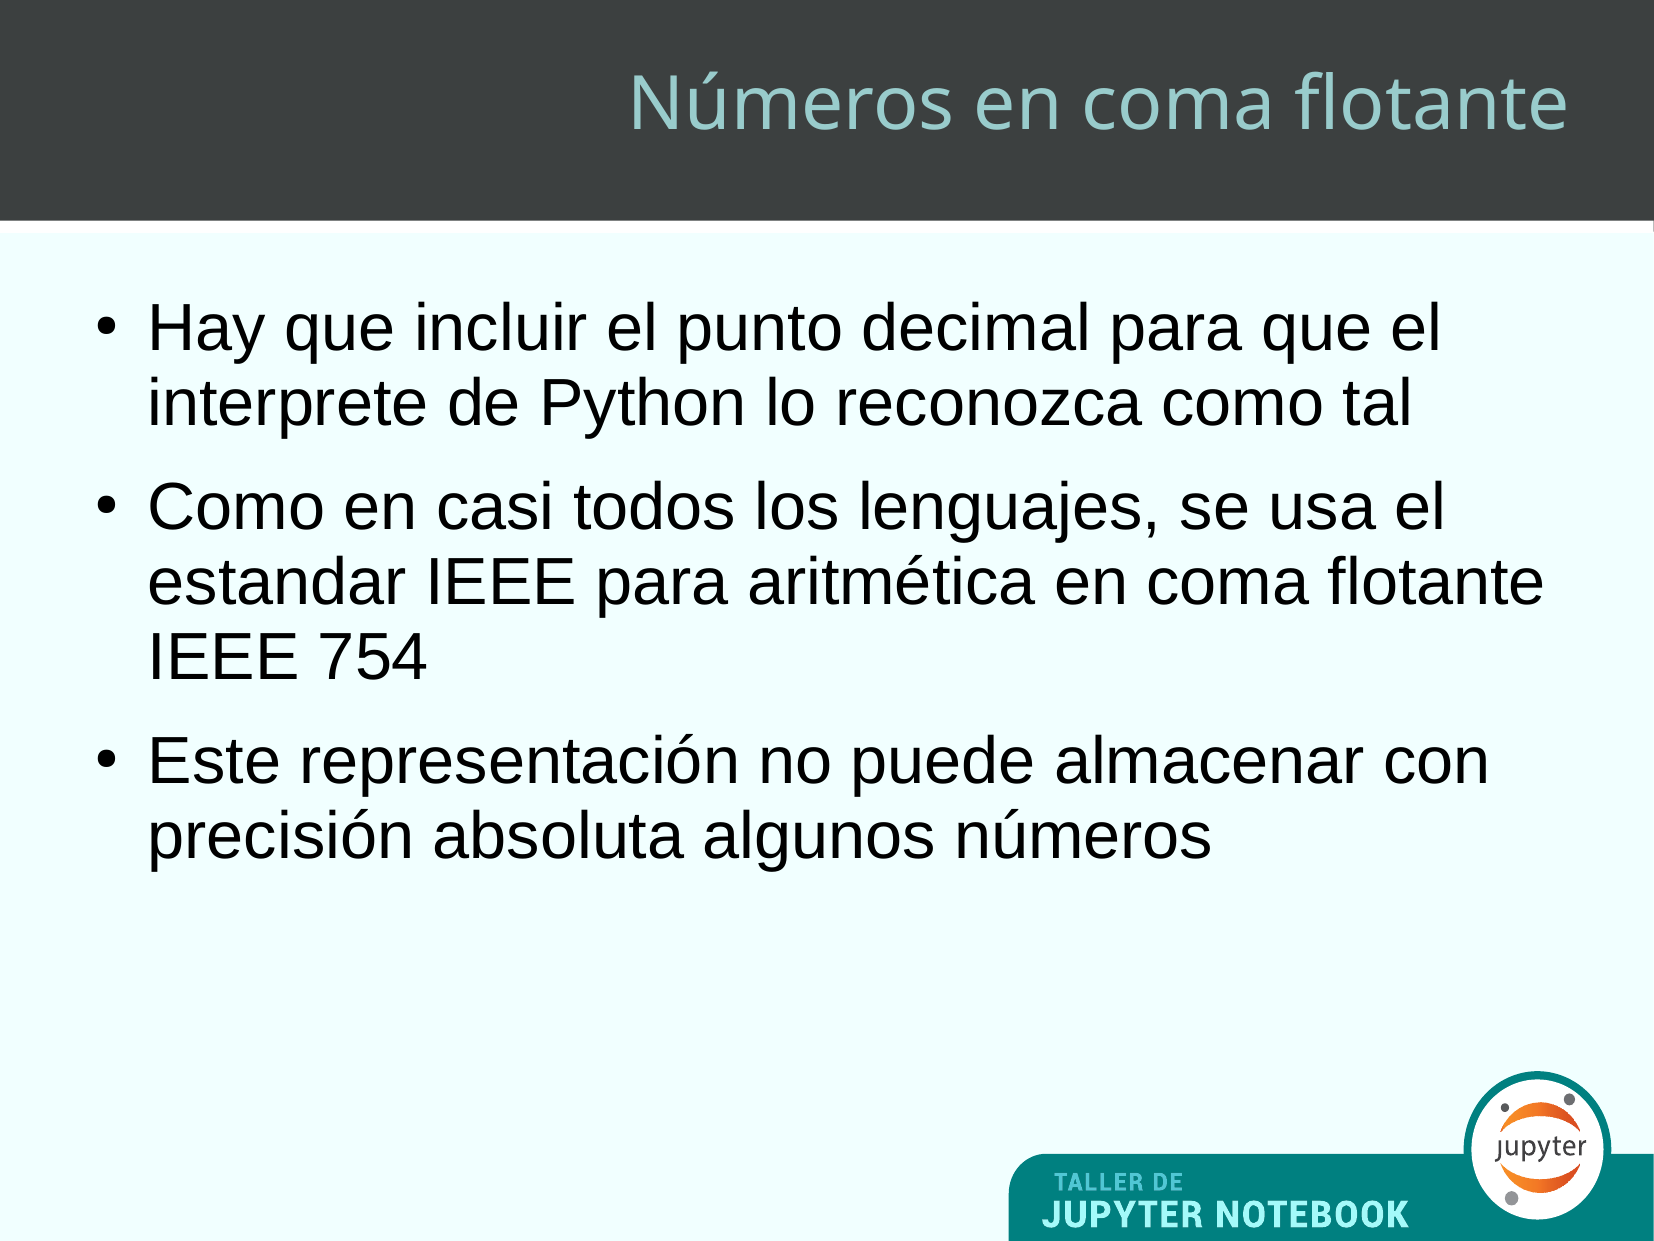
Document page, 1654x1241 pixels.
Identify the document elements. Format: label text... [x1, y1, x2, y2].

title Números en coma flotante [82, 49, 1571, 257]
list Hay que incluir el punto decimal para que el interprete de Python lo reconozca como tal Como en casi todos los lenguajes, se usa el estandar IEEE para aritmética en coma flotante IEEE 754 Este representación no puede almacenar con precisión absoluta algunos números [76, 290, 1565, 1010]
